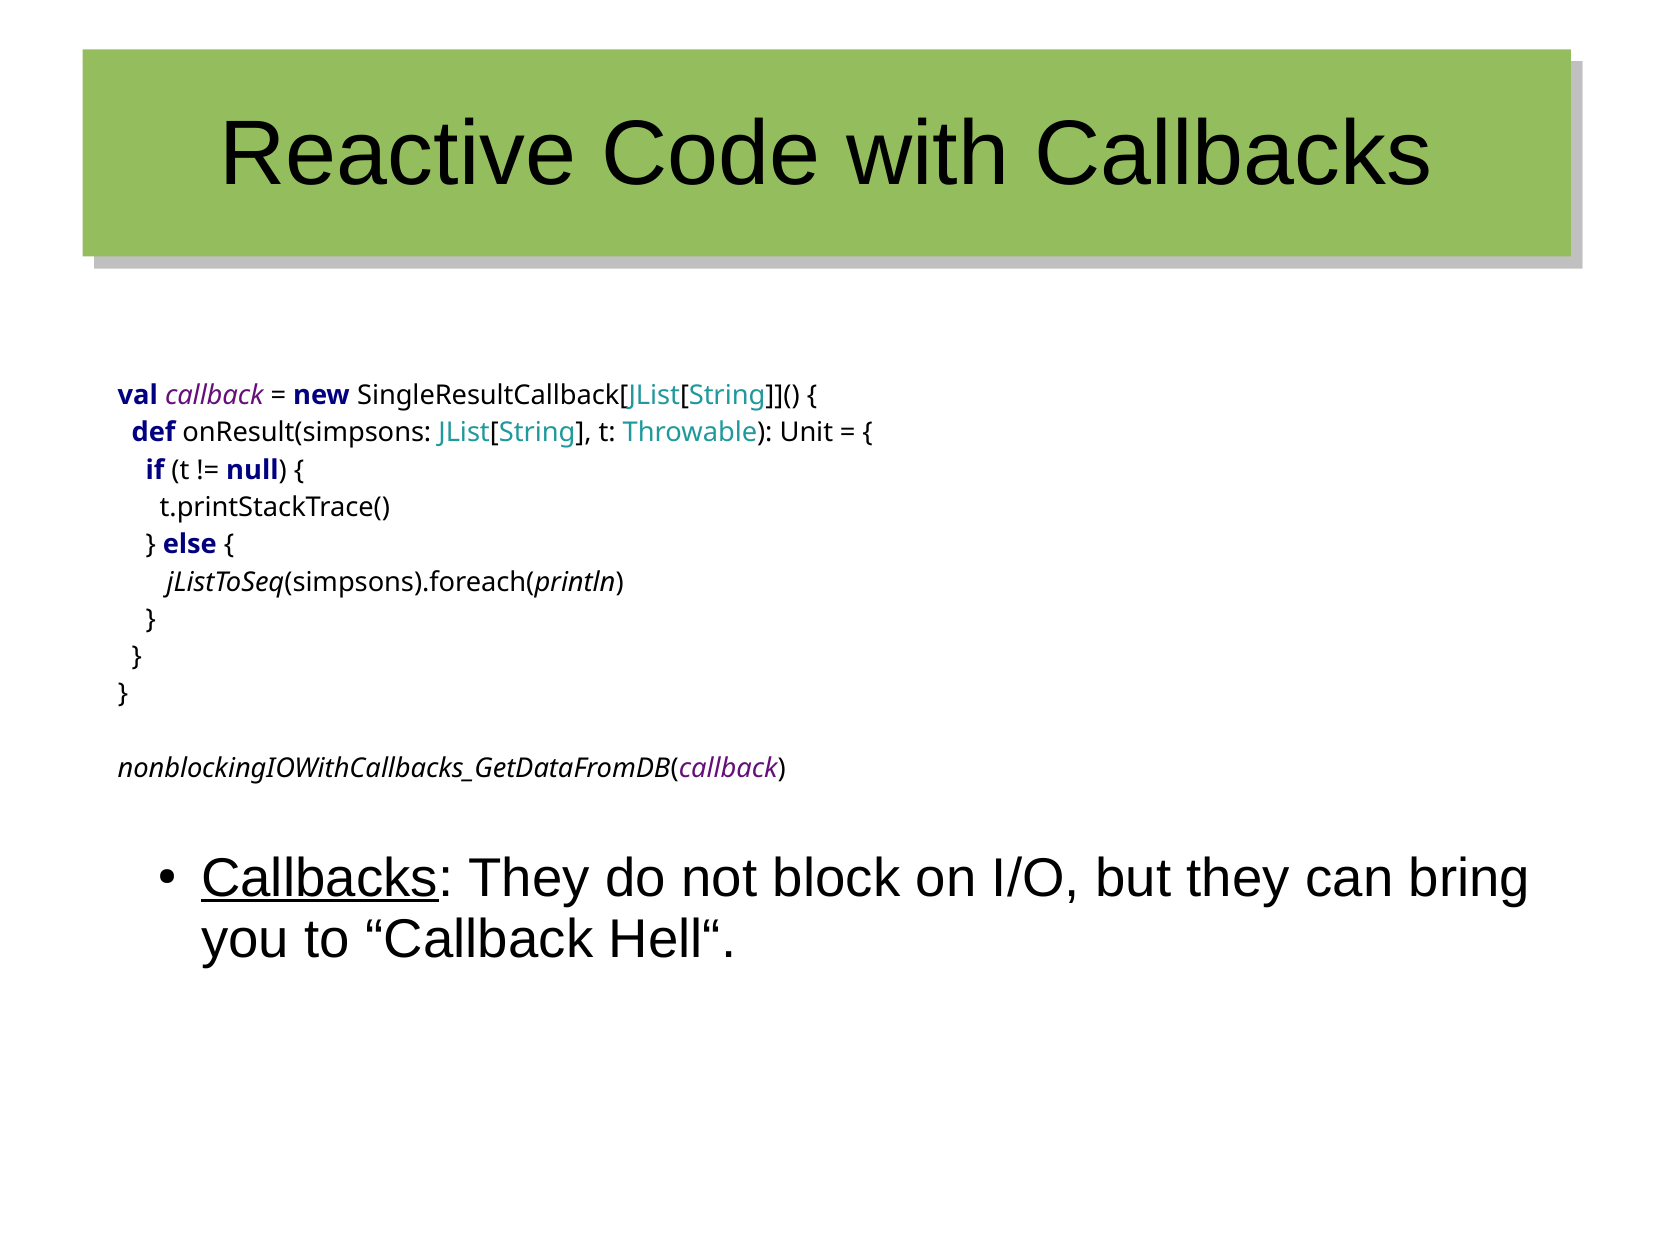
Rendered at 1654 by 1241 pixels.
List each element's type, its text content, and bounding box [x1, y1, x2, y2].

title Reactive Code with Callbacks [82, 49, 1571, 257]
list val callback = new SingleResultCallback[JList[String]]() { def onResult(simpsons: JList[String], t: Throwable): Unit = { if (t != null) { t.printStackTrace() } else { jListToSeq(simpsons).foreach(println) } } } nonblockingIOWithCallbacks_GetDataFromDB(callback) Callbacks: They do not block on I/O, but they can bring you to “Callback Hell“. [82, 290, 1571, 1010]
